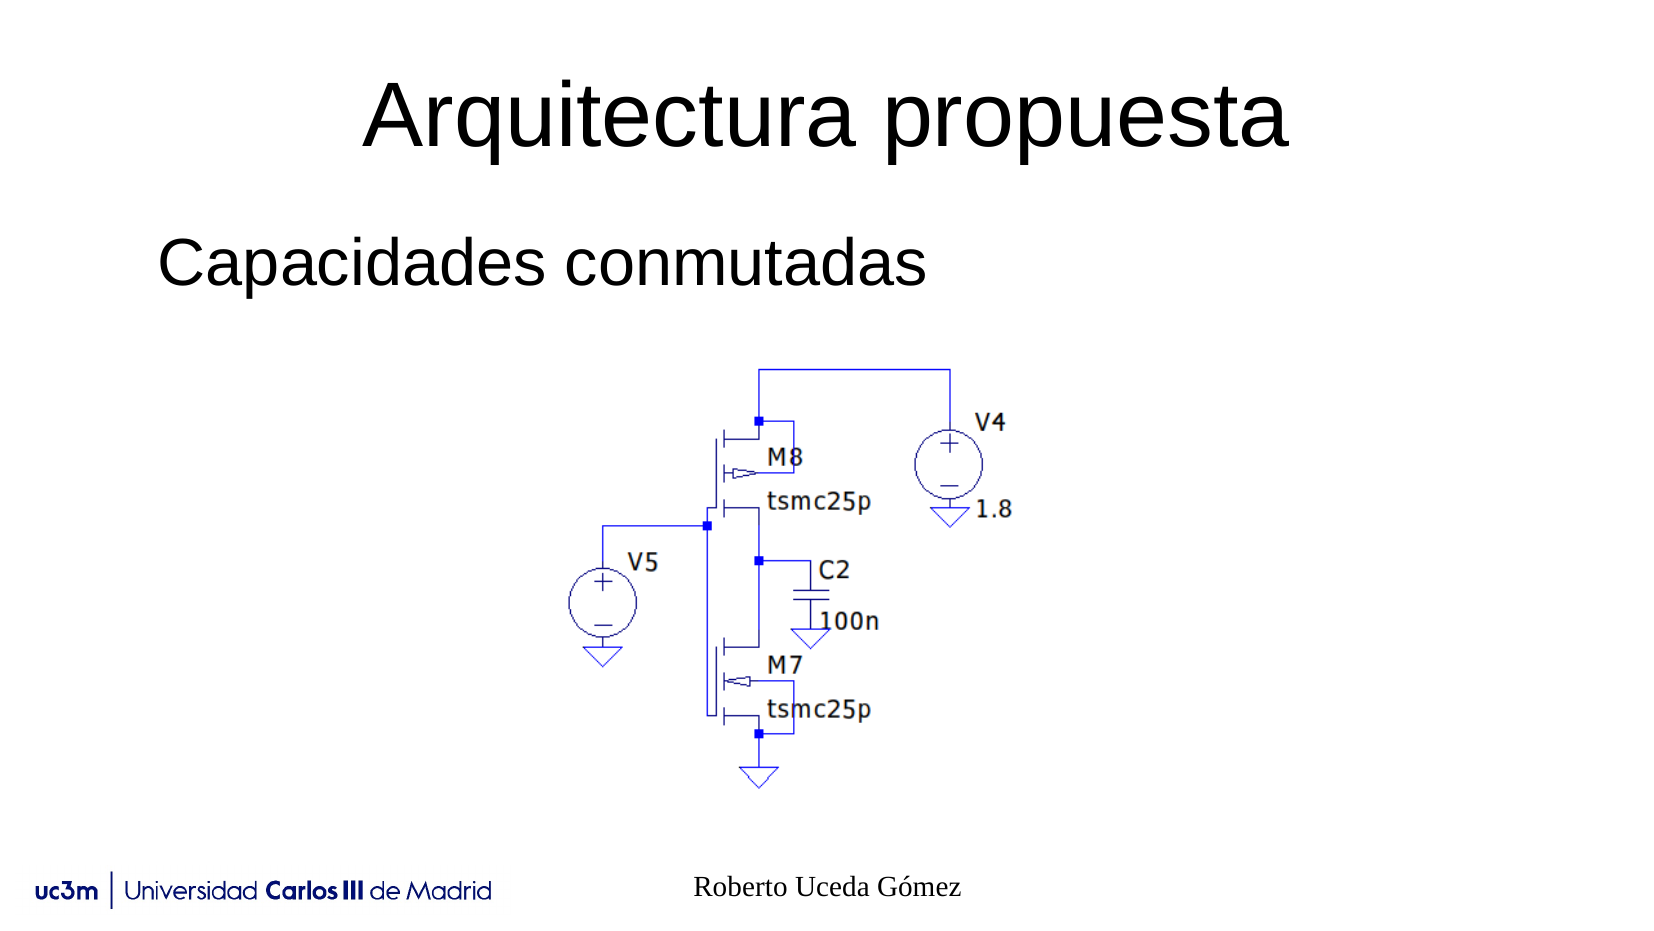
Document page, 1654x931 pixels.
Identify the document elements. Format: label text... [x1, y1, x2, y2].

picture [15, 865, 511, 915]
picture [548, 329, 1036, 803]
title Arquitectura propuesta [82, 36, 1571, 193]
list Capacidades conmutadas [86, 225, 1576, 765]
